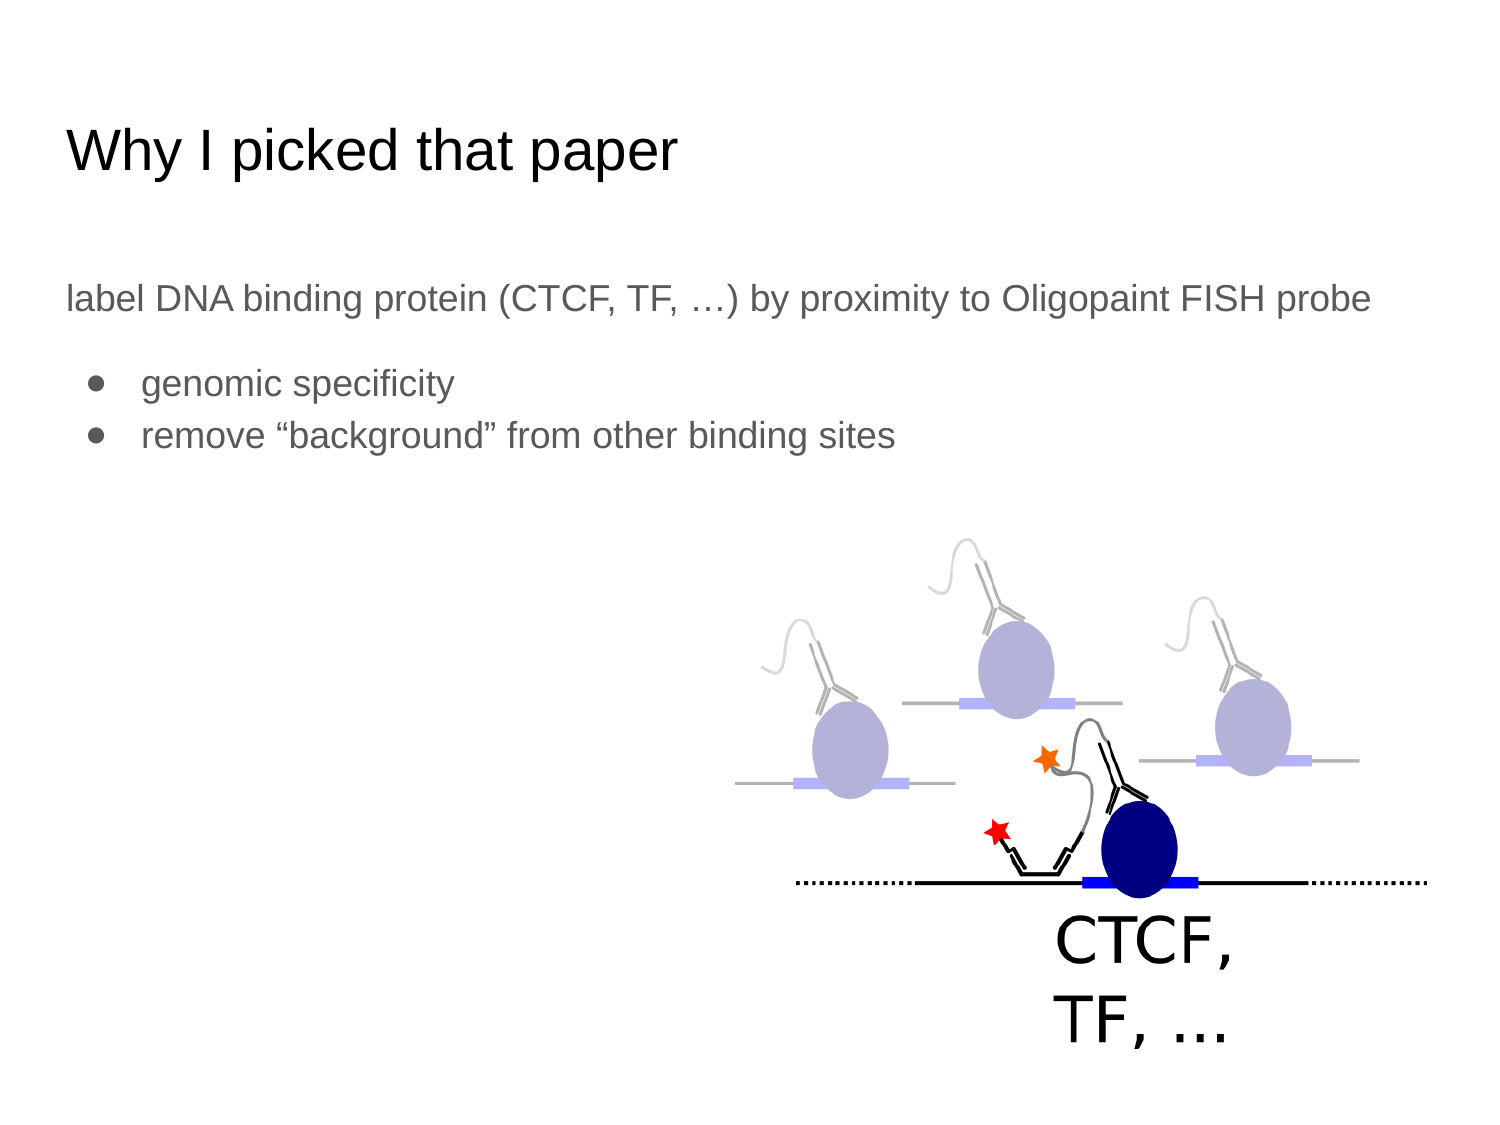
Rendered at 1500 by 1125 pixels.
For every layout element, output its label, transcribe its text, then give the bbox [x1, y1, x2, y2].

picture [735, 538, 1427, 1049]
list label DNA binding protein (CTCF, TF, …) by proximity to Oligopaint FISH probe genomic specificity remove “background” from other binding sites [51, 252, 1449, 1000]
title Why I picked that paper [51, 97, 1449, 223]
